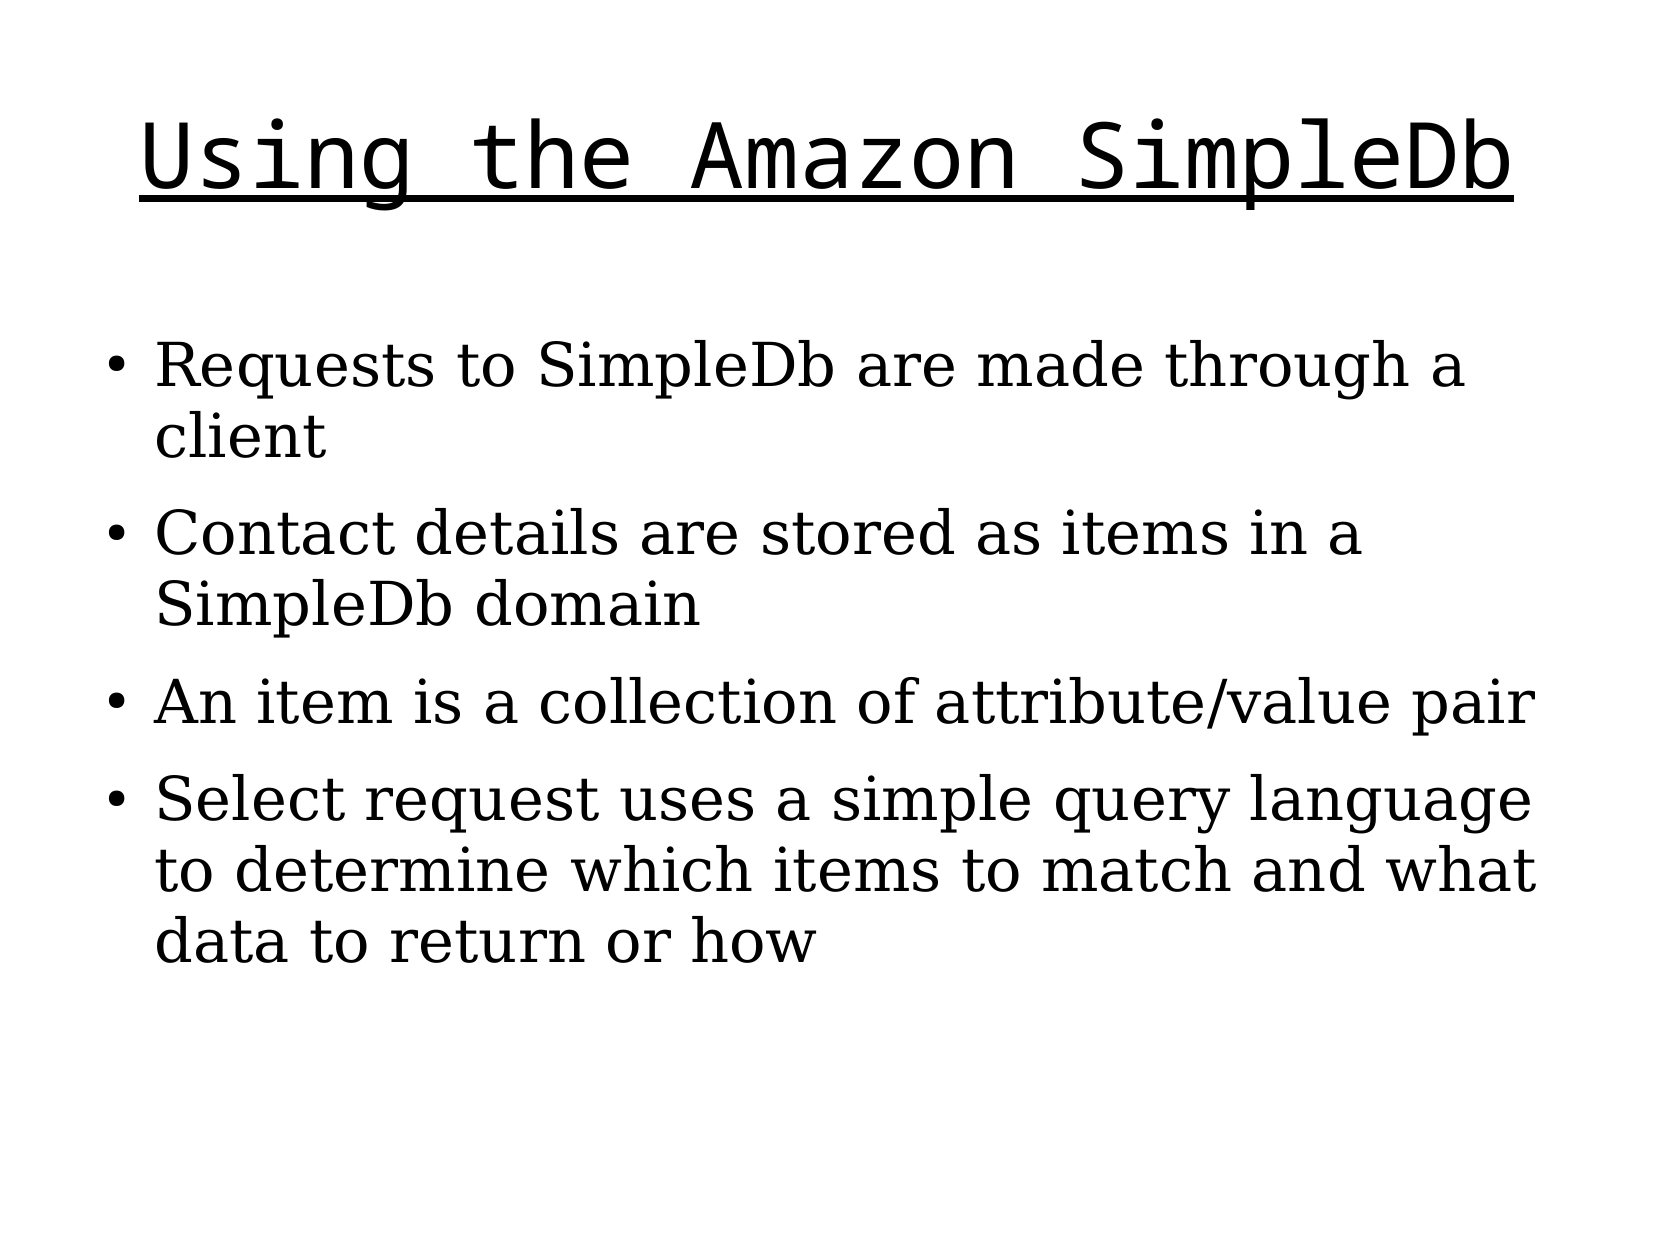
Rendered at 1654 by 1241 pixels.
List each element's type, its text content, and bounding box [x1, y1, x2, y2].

list Requests to SimpleDb are made through a client Contact details are stored as items in a SimpleDb domain An item is a collection of attribute/value pair Select request uses a simple query language to determine which items to match and what data to return or how [89, 330, 1546, 1050]
title Using the Amazon SimpleDb [82, 49, 1571, 257]
